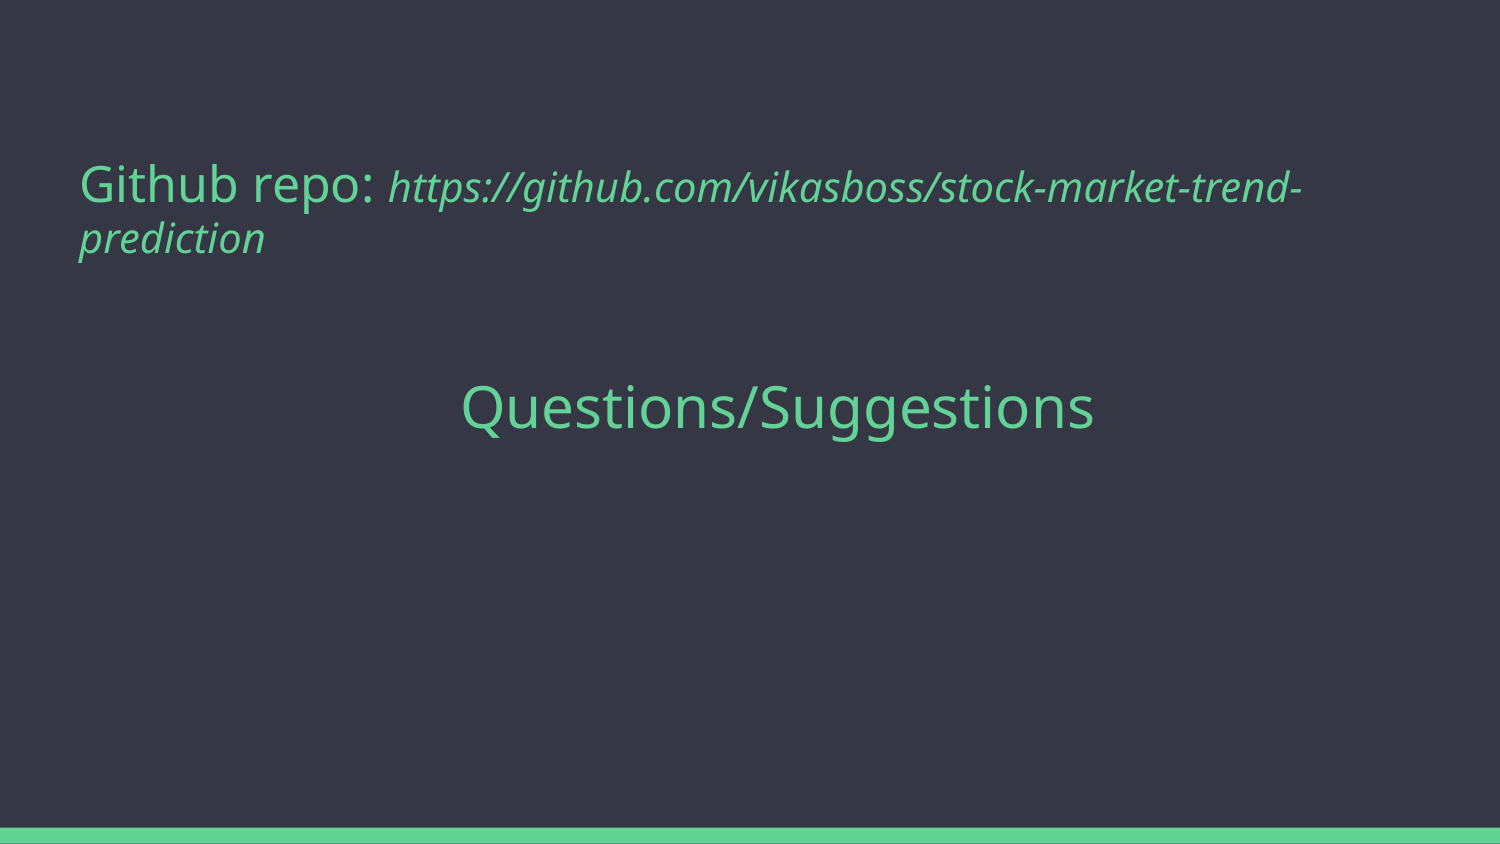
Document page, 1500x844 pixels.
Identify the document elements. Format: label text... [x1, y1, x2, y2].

title Questions/Suggestions [64, 354, 1462, 449]
title Github repo: https://github.com/vikasboss/stock-market-trend-prediction [64, 137, 1462, 232]
